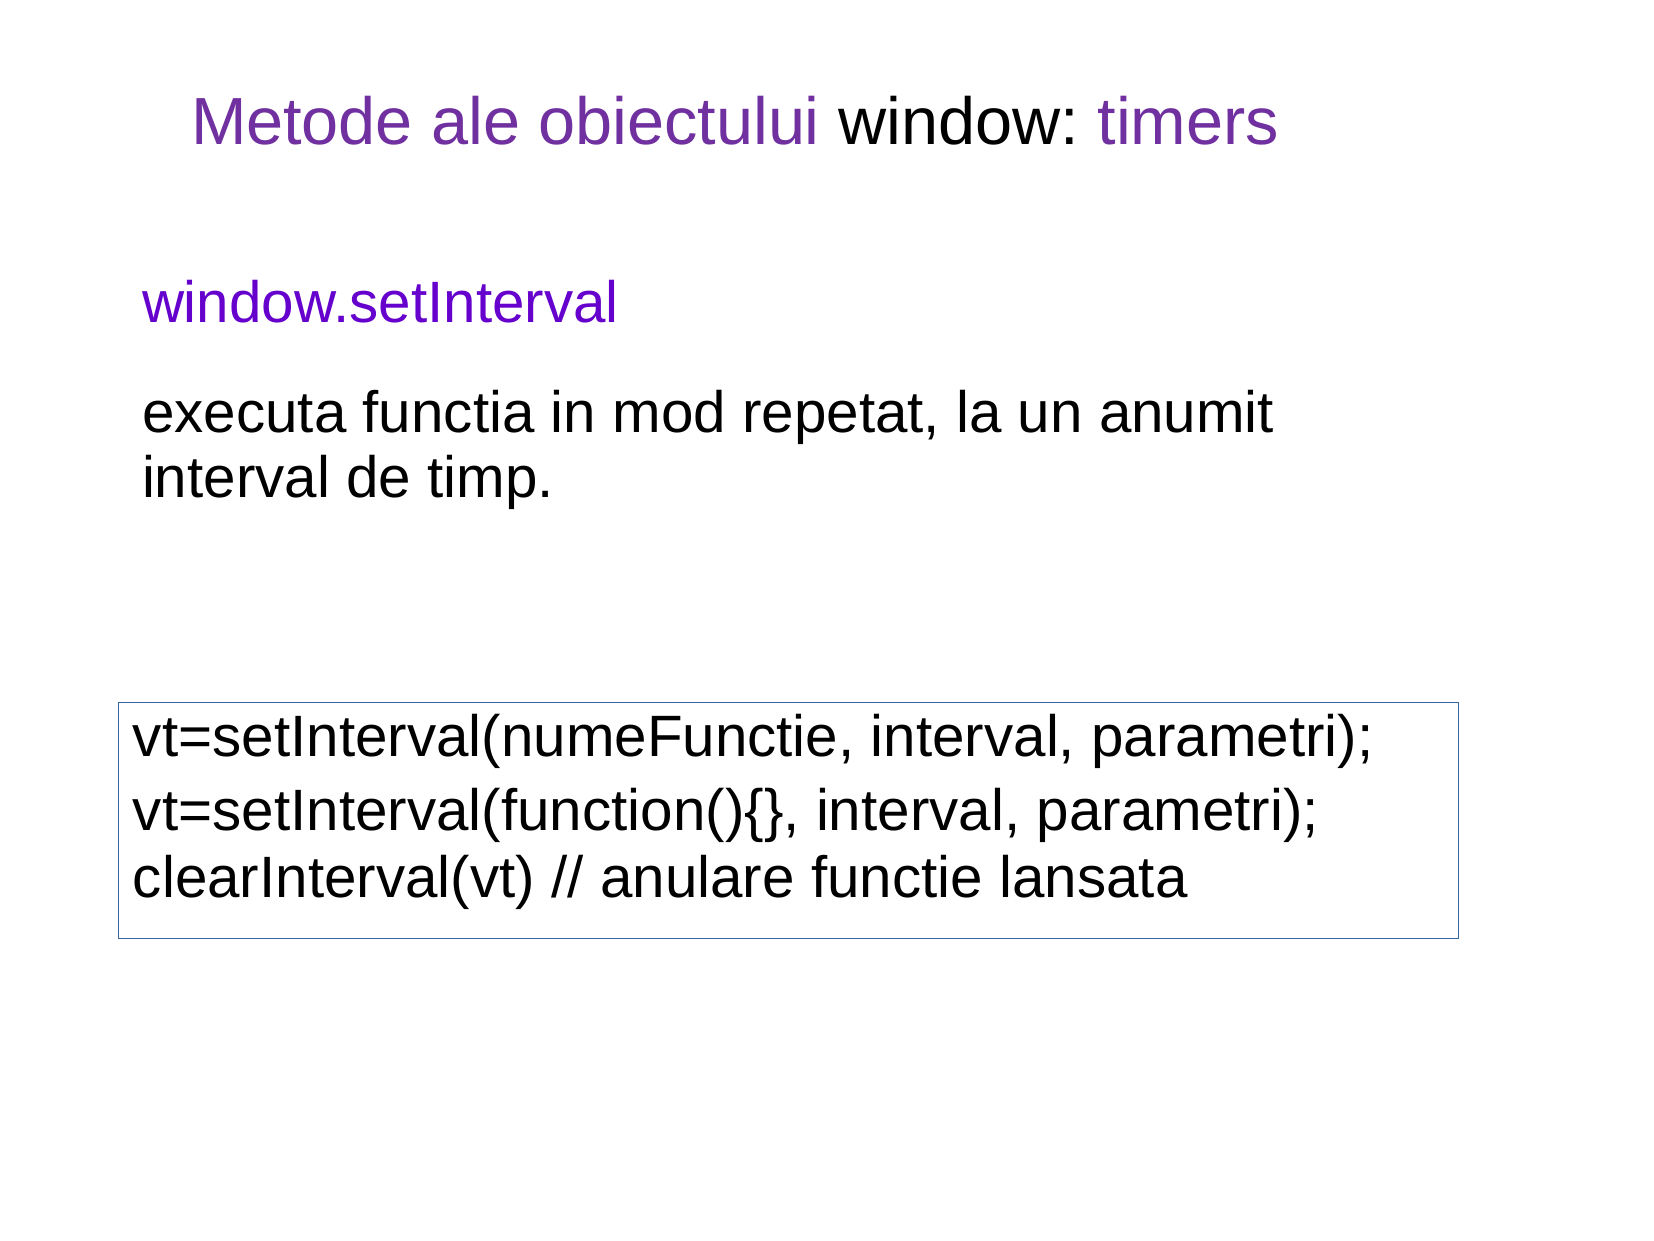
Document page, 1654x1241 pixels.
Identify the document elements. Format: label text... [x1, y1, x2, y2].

text_box vt=setInterval(numeFunctie, interval, parametri); vt=setInterval(function(){}, interval, parametri); clearInterval(vt) // anulare functie lansata [118, 702, 1459, 939]
text_box Metode ale obiectului window: timers [129, 76, 1298, 167]
text_box window.setInterval executa functia in mod repetat, la un anumit interval de timp. [127, 261, 1382, 537]
